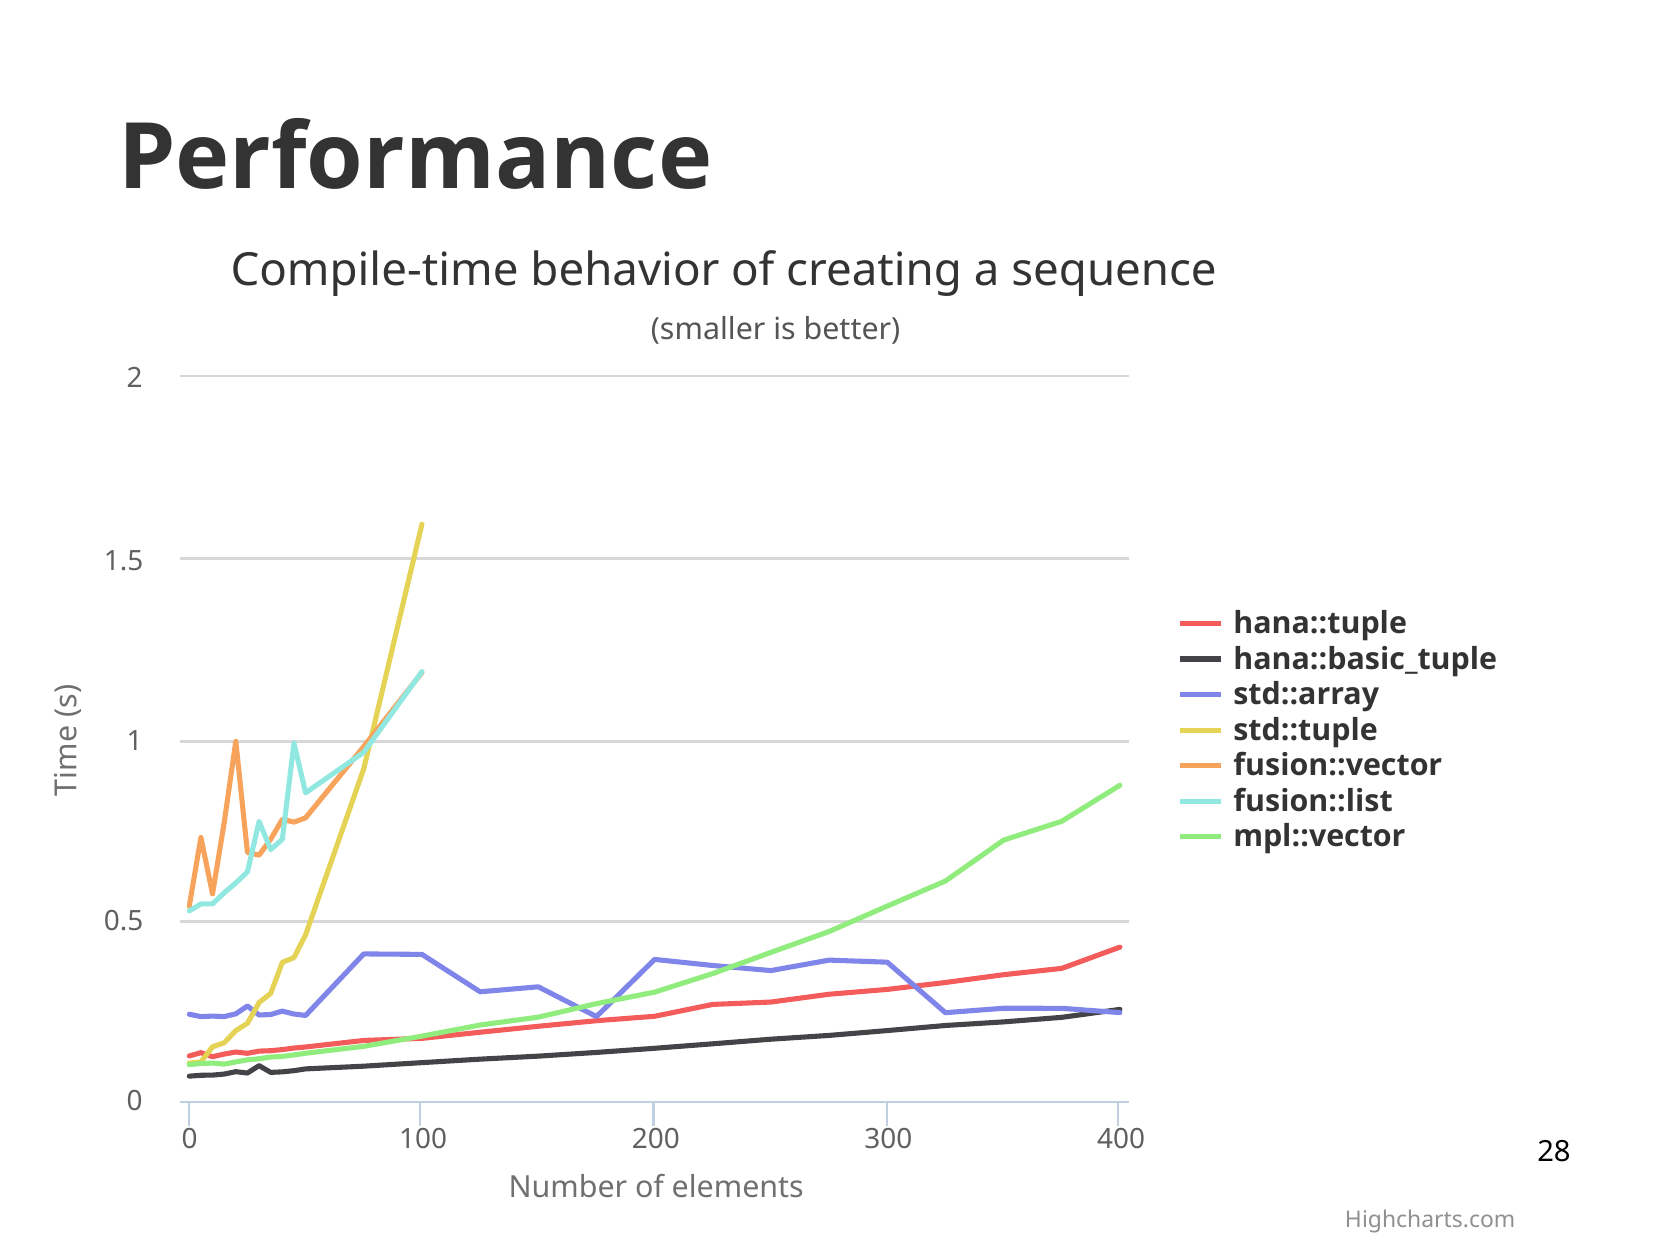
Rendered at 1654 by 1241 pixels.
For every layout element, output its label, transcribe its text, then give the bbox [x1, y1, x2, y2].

picture [15, 225, 1538, 1241]
title Performance [118, 49, 1571, 257]
